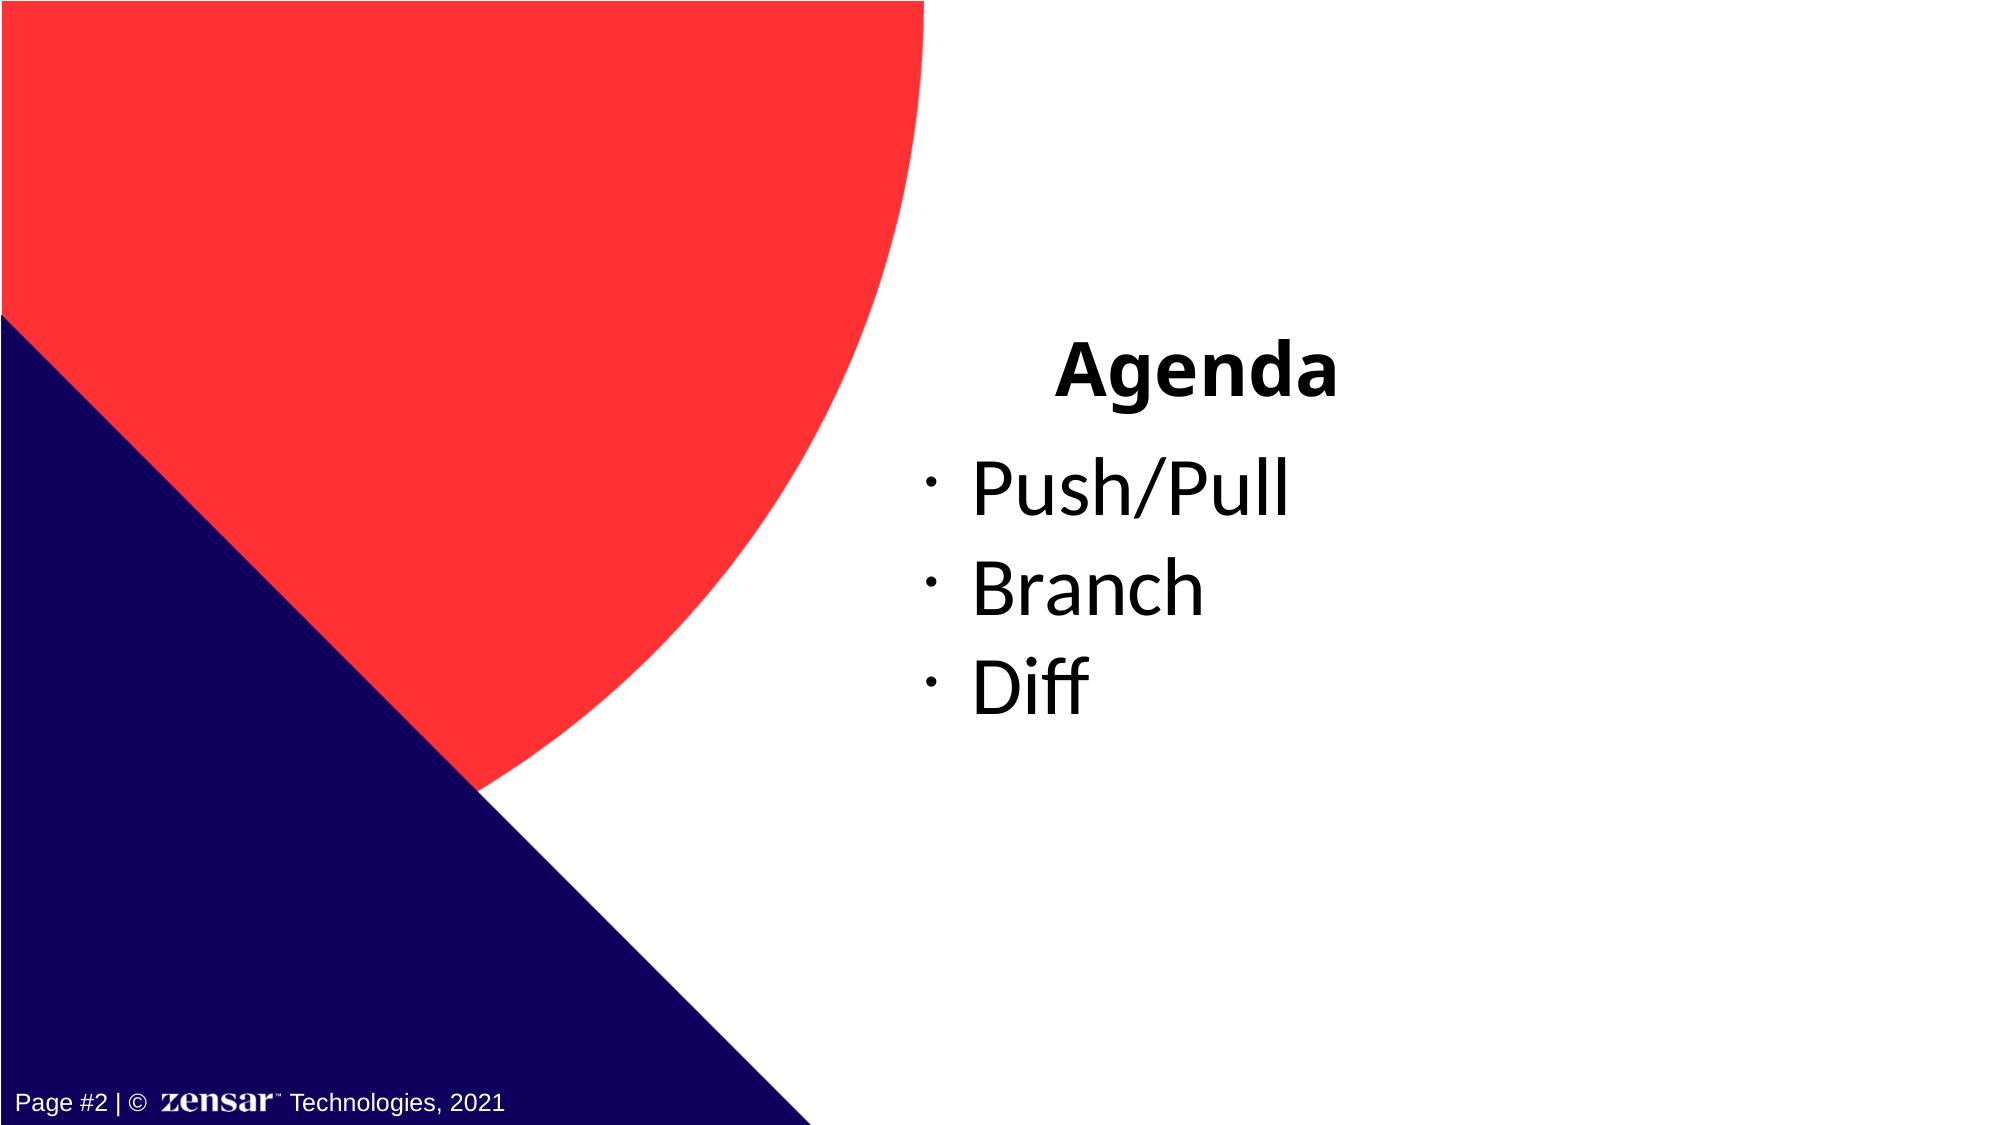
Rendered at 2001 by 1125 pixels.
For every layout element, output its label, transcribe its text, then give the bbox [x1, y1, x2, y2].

picture [0, 0, 930, 1125]
text_box Page #2 | © Technologies, 2021 [0, 1079, 748, 1125]
text_box Push/Pull Branch Diff [910, 424, 1841, 740]
text_box Agenda [951, 314, 1446, 420]
picture [161, 1093, 281, 1112]
